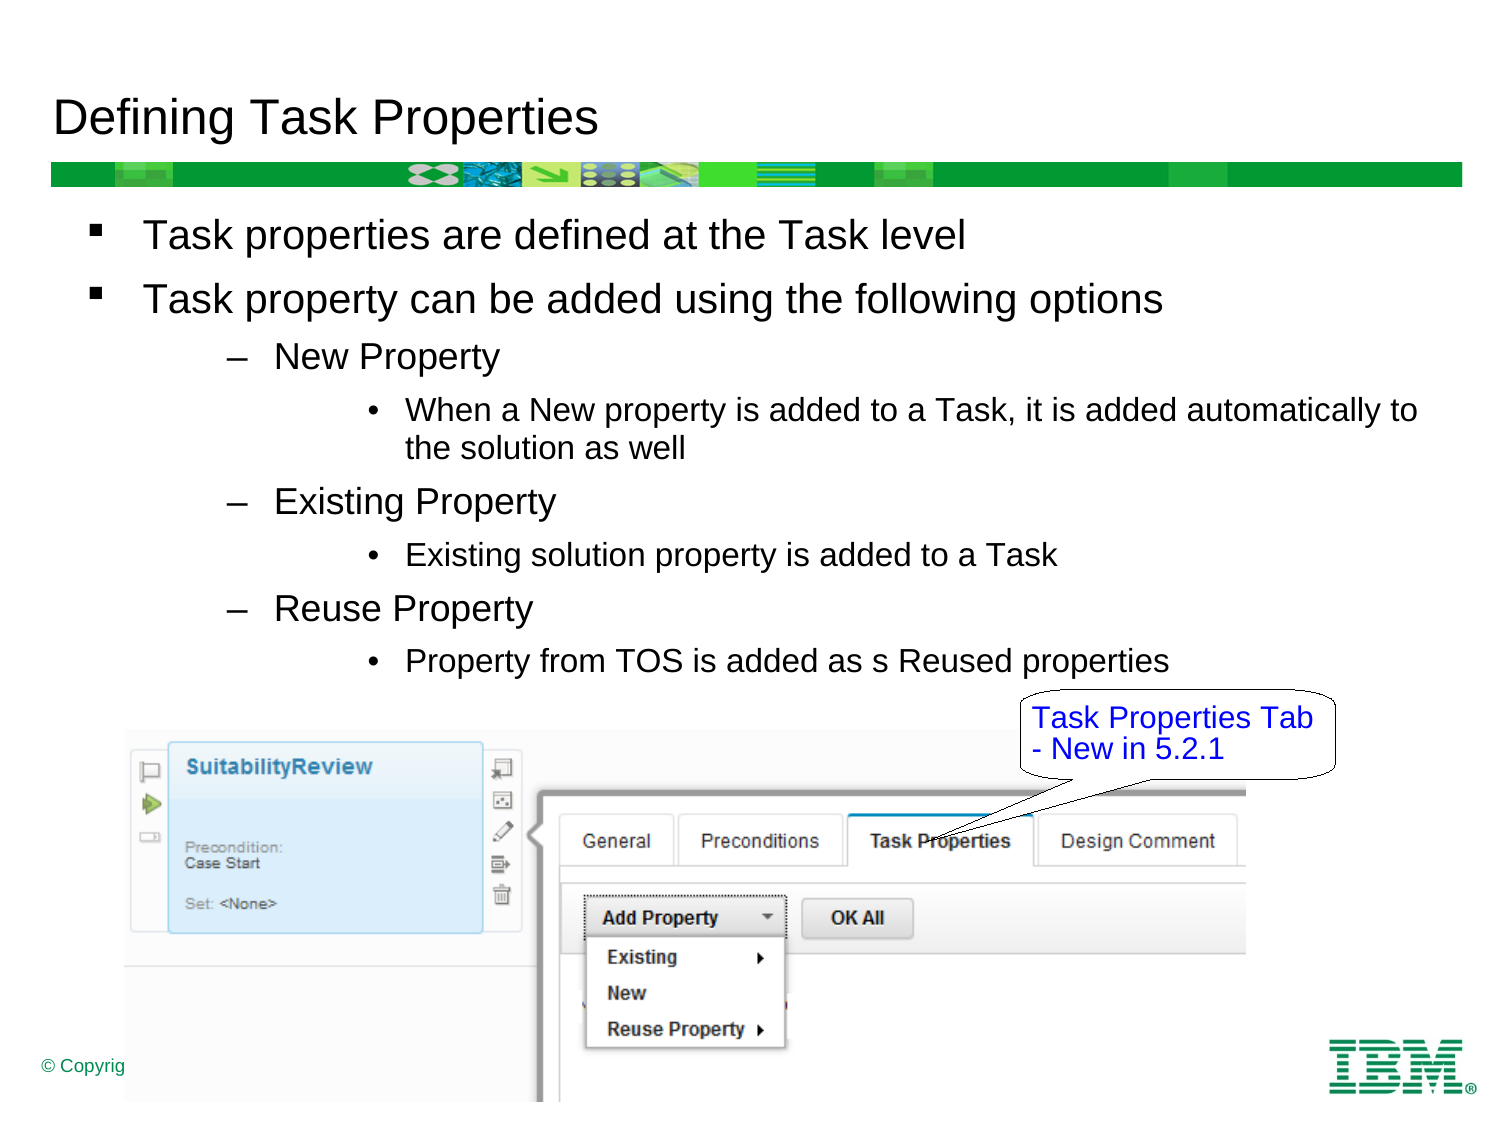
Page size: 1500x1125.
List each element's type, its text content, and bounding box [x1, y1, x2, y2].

list Task properties are defined at the Task level Task property can be added using the following options New Property When a New property is added to a Task, it is added automatically to the solution as well Existing Property Existing solution property is added to a Task Reuse Property Property from TOS is added as s Reused properties [30, 210, 1441, 968]
picture [1327, 1037, 1479, 1096]
picture [50, 161, 1463, 189]
picture [124, 729, 1246, 1102]
text_box Task Properties Tab - New in 5.2.1 [925, 689, 1336, 843]
title Defining Task Properties [37, 45, 1388, 188]
